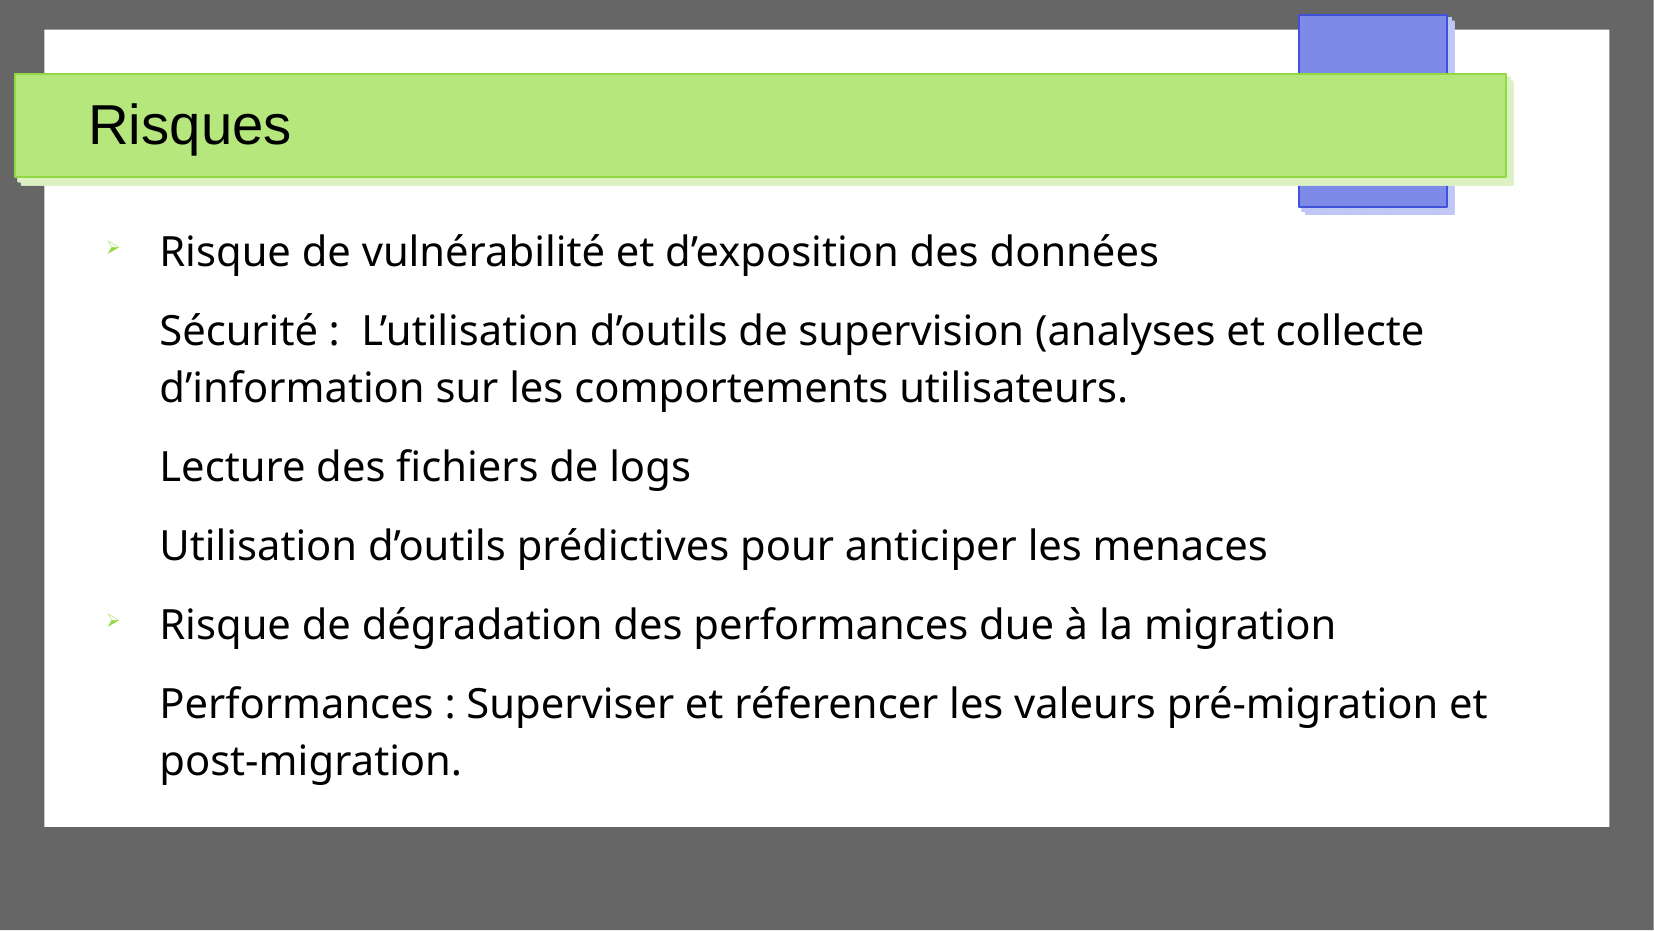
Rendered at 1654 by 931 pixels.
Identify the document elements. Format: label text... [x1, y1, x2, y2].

list Risque de vulnérabilité et d’exposition des données Sécurité : L’utilisation d’outils de supervision (analyses et collecte d’information sur les comportements utilisateurs. Lecture des fichiers de logs Utilisation d’outils prédictives pour anticiper les menaces Risque de dégradation des performances due à la migration Performances : Superviser et réferencer les valeurs pré-migration et post-migration. [88, 221, 1565, 813]
title Risques [88, 73, 1506, 178]
